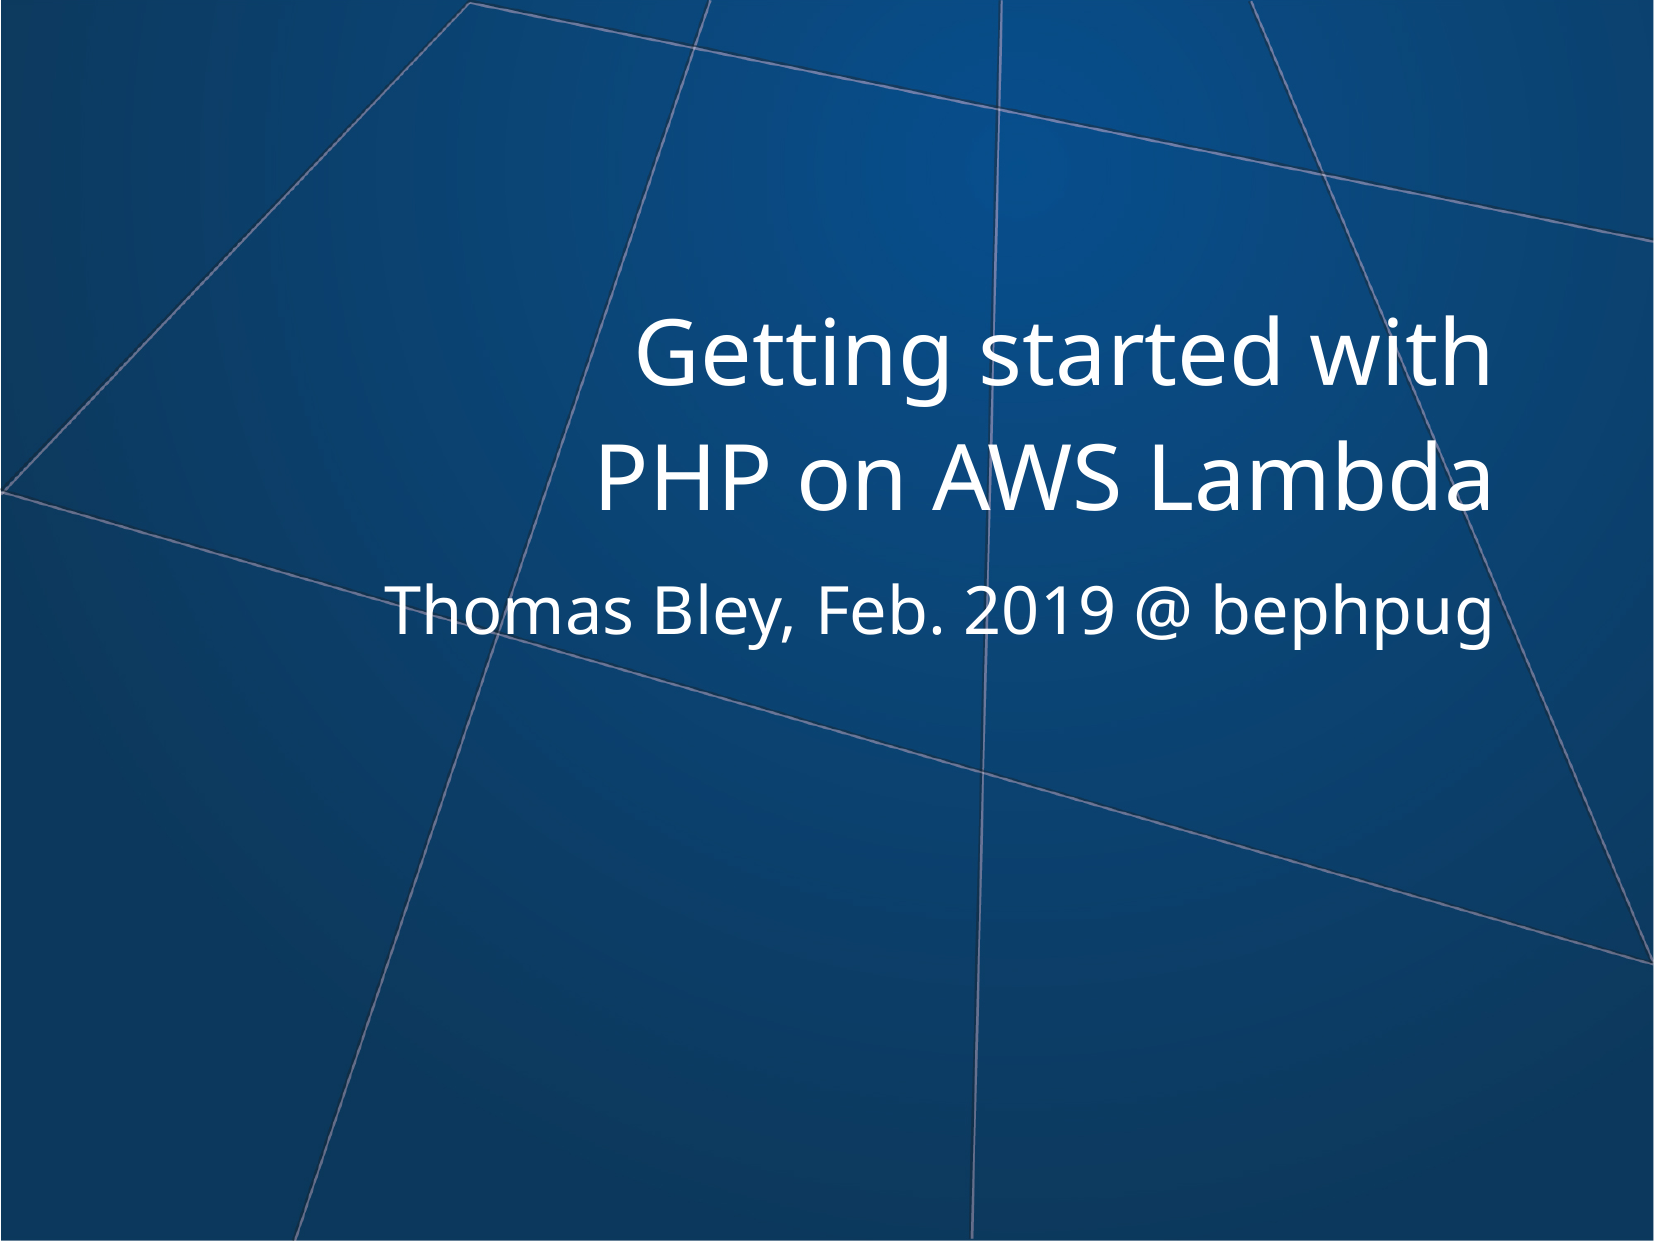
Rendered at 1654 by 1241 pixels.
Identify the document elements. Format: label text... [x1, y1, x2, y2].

title Getting started with PHP on AWS Lambda [487, 305, 1497, 491]
subtitle Thomas Bley, Feb. 2019 @ bephpug [225, 491, 1497, 726]
picture [0, 0, 1654, 1241]
